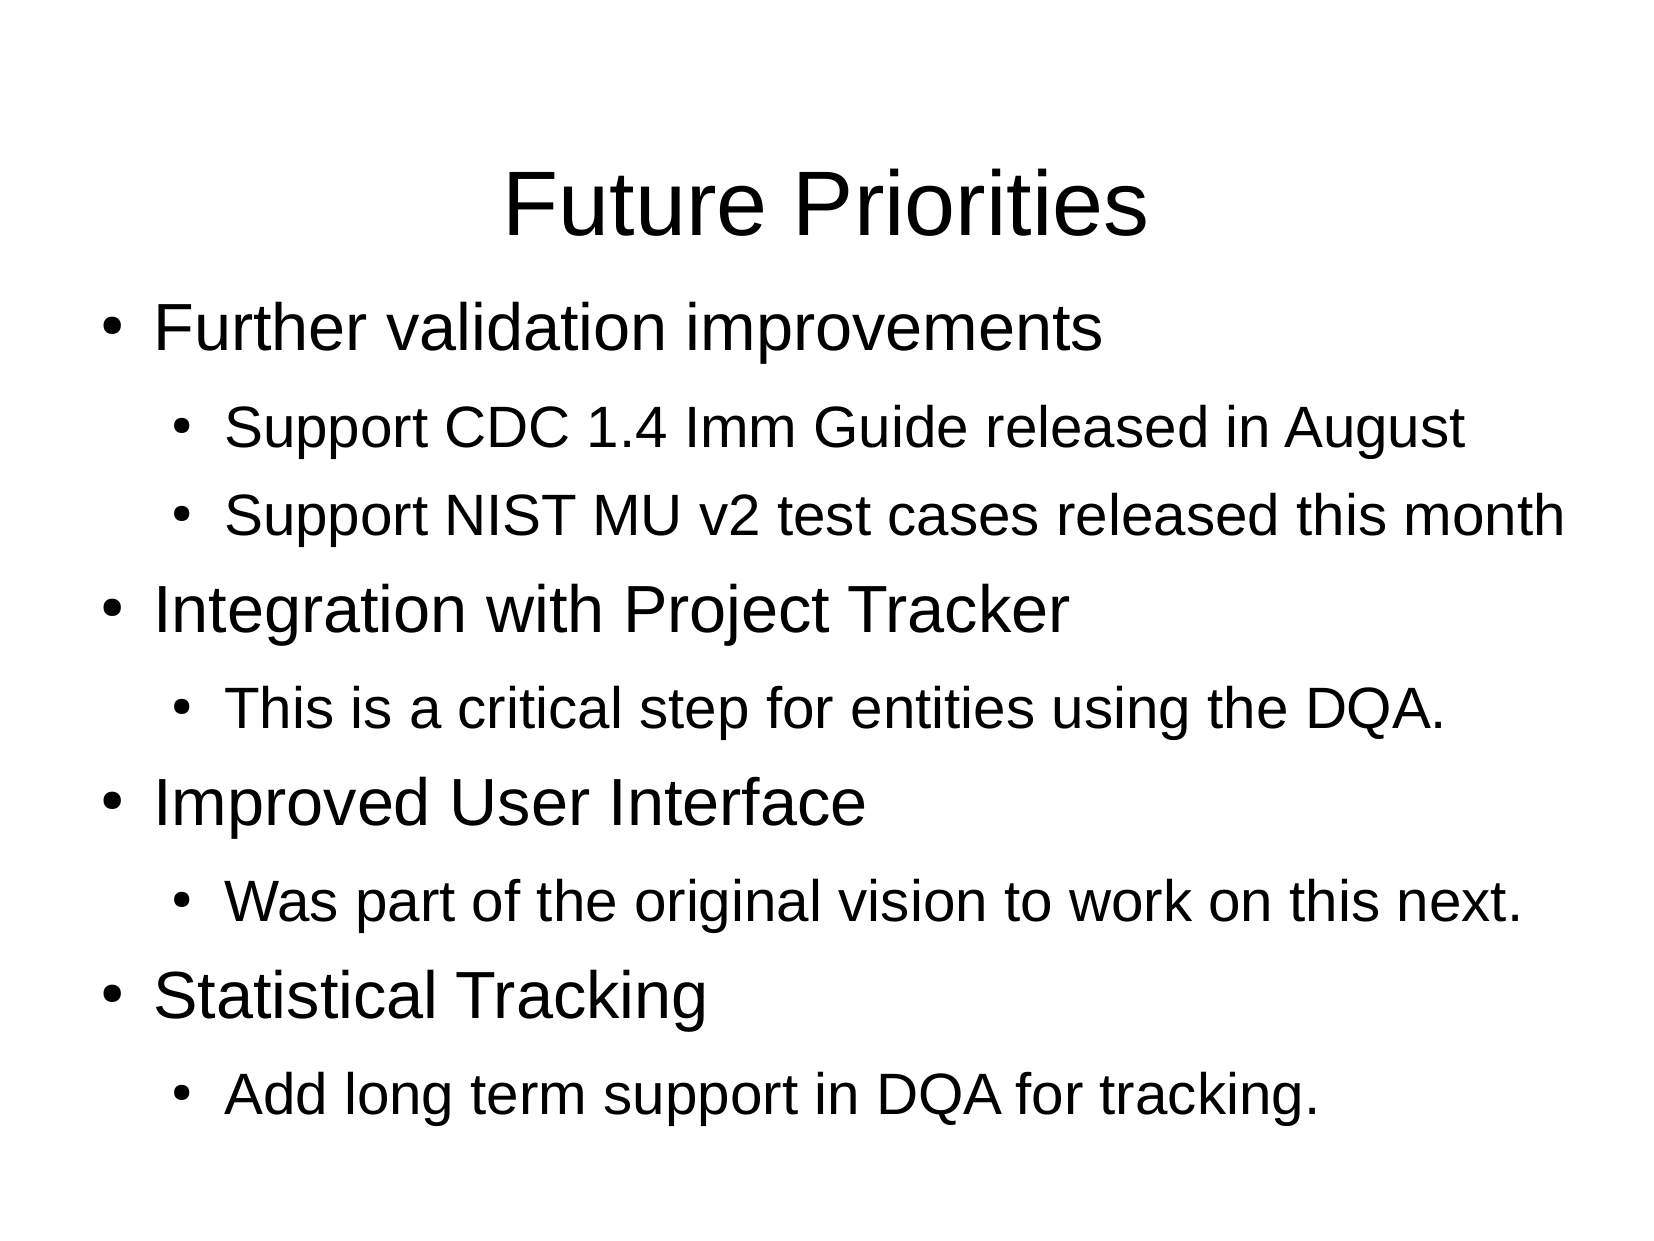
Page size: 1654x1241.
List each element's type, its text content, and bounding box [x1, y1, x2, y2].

list Further validation improvements Support CDC 1.4 Imm Guide released in August Support NIST MU v2 test cases released this month Integration with Project Tracker This is a critical step for entities using the DQA. Improved User Interface Was part of the original vision to work on this next. Statistical Tracking Add long term support in DQA for tracking. [82, 290, 1571, 1126]
title Future Priorities [82, 49, 1571, 257]
